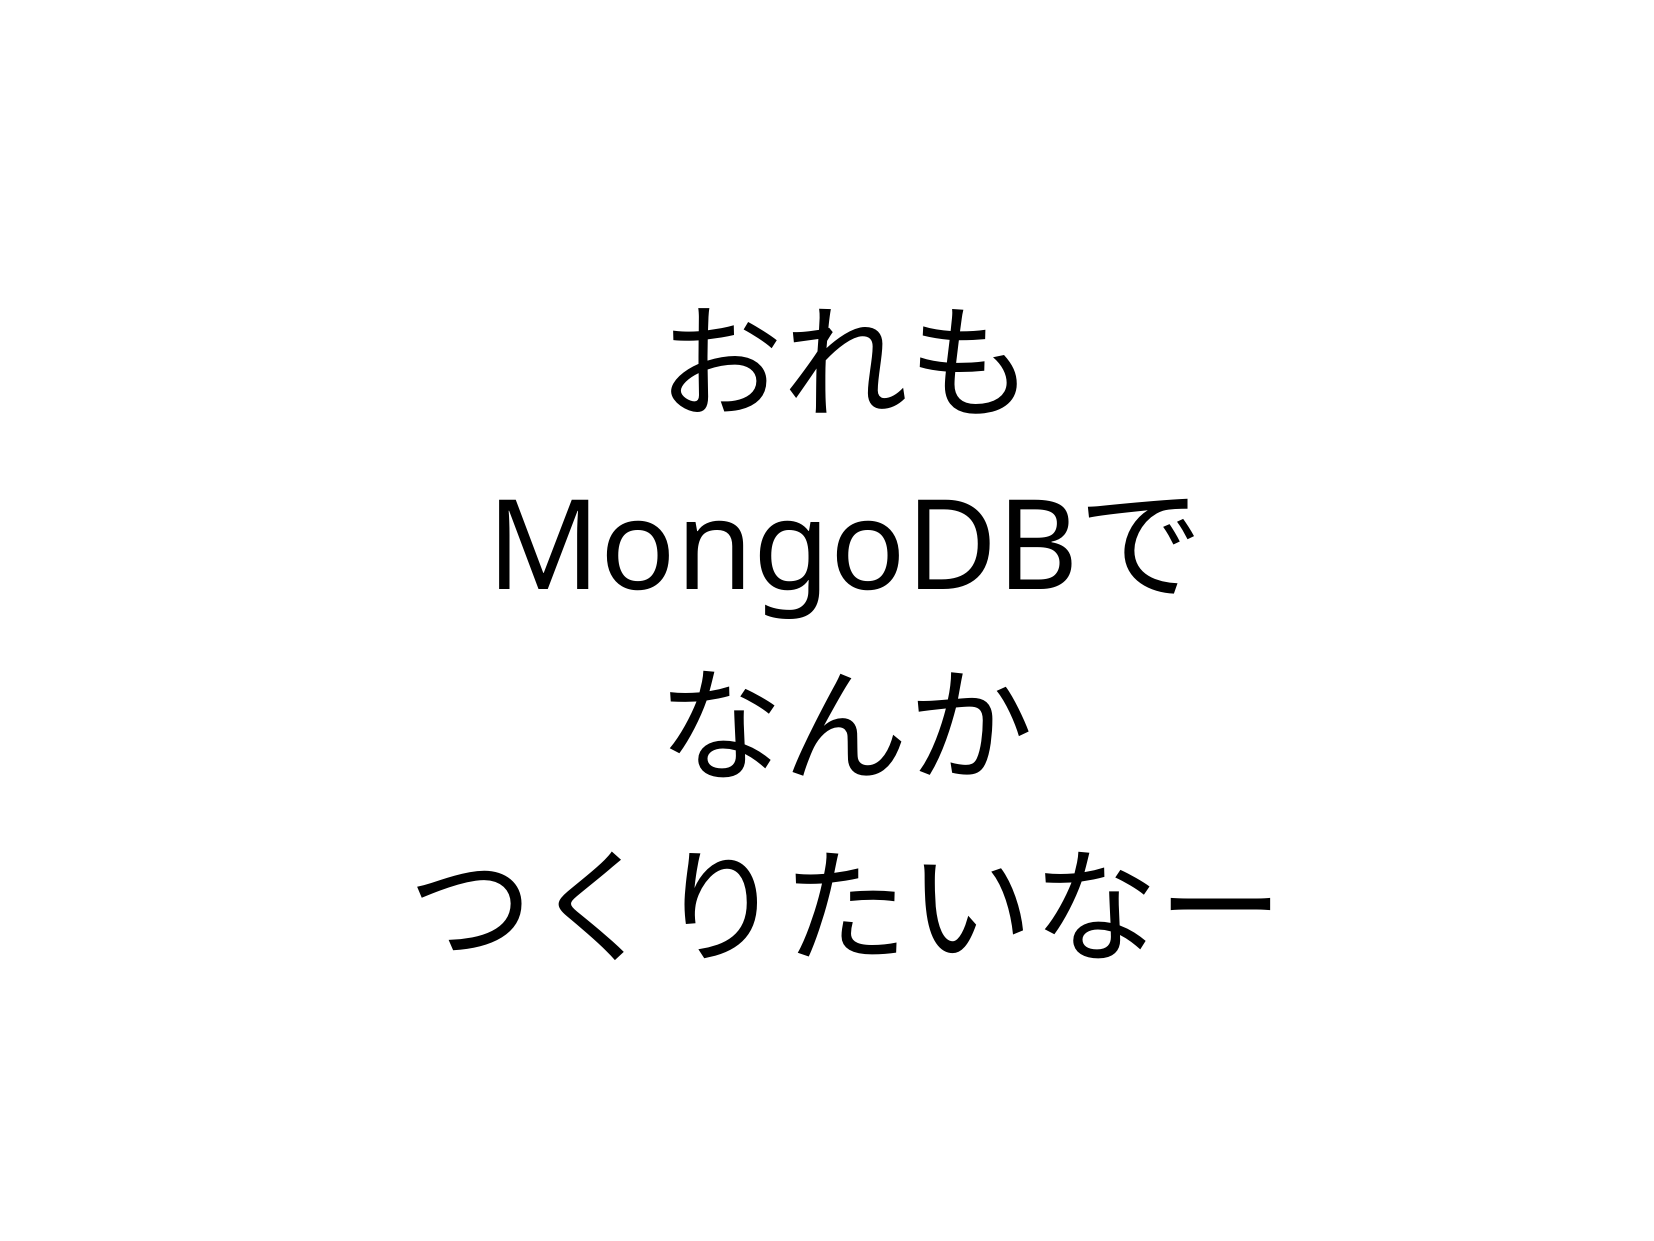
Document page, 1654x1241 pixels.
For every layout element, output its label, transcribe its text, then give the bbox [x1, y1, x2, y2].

list おれも MongoDBで なんか つくりたいなー [82, 59, 1538, 1193]
